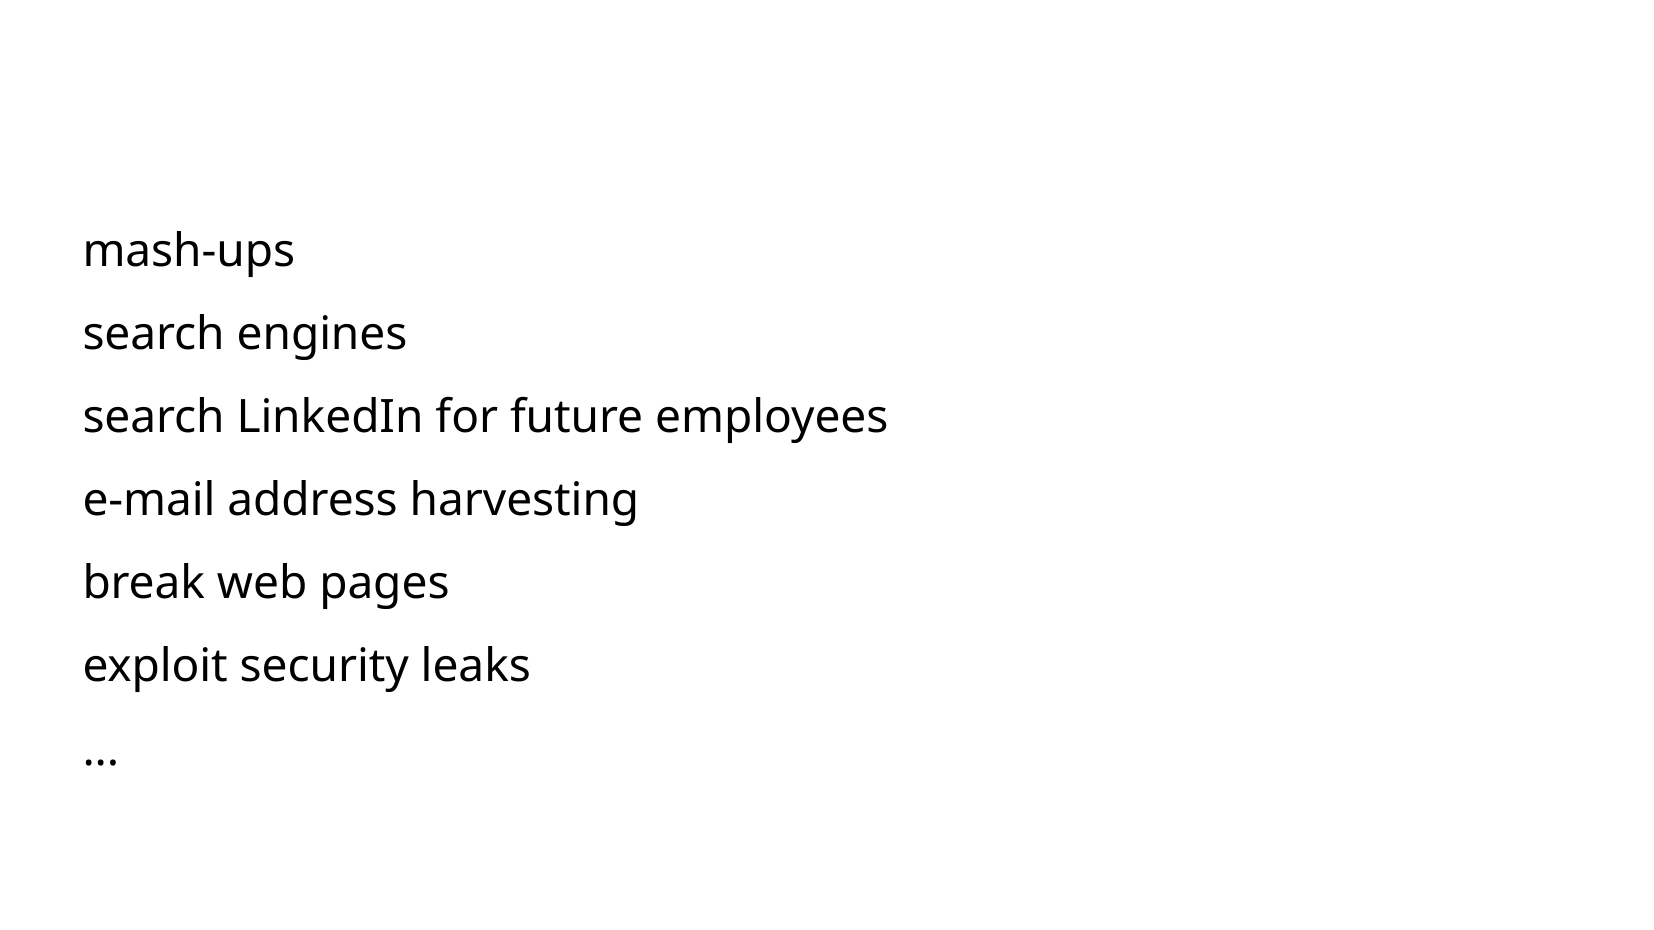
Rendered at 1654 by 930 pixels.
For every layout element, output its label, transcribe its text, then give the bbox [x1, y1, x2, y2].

list mash-ups search engines search LinkedIn for future employees e-mail address harvesting break web pages exploit security leaks ... [82, 217, 1560, 780]
